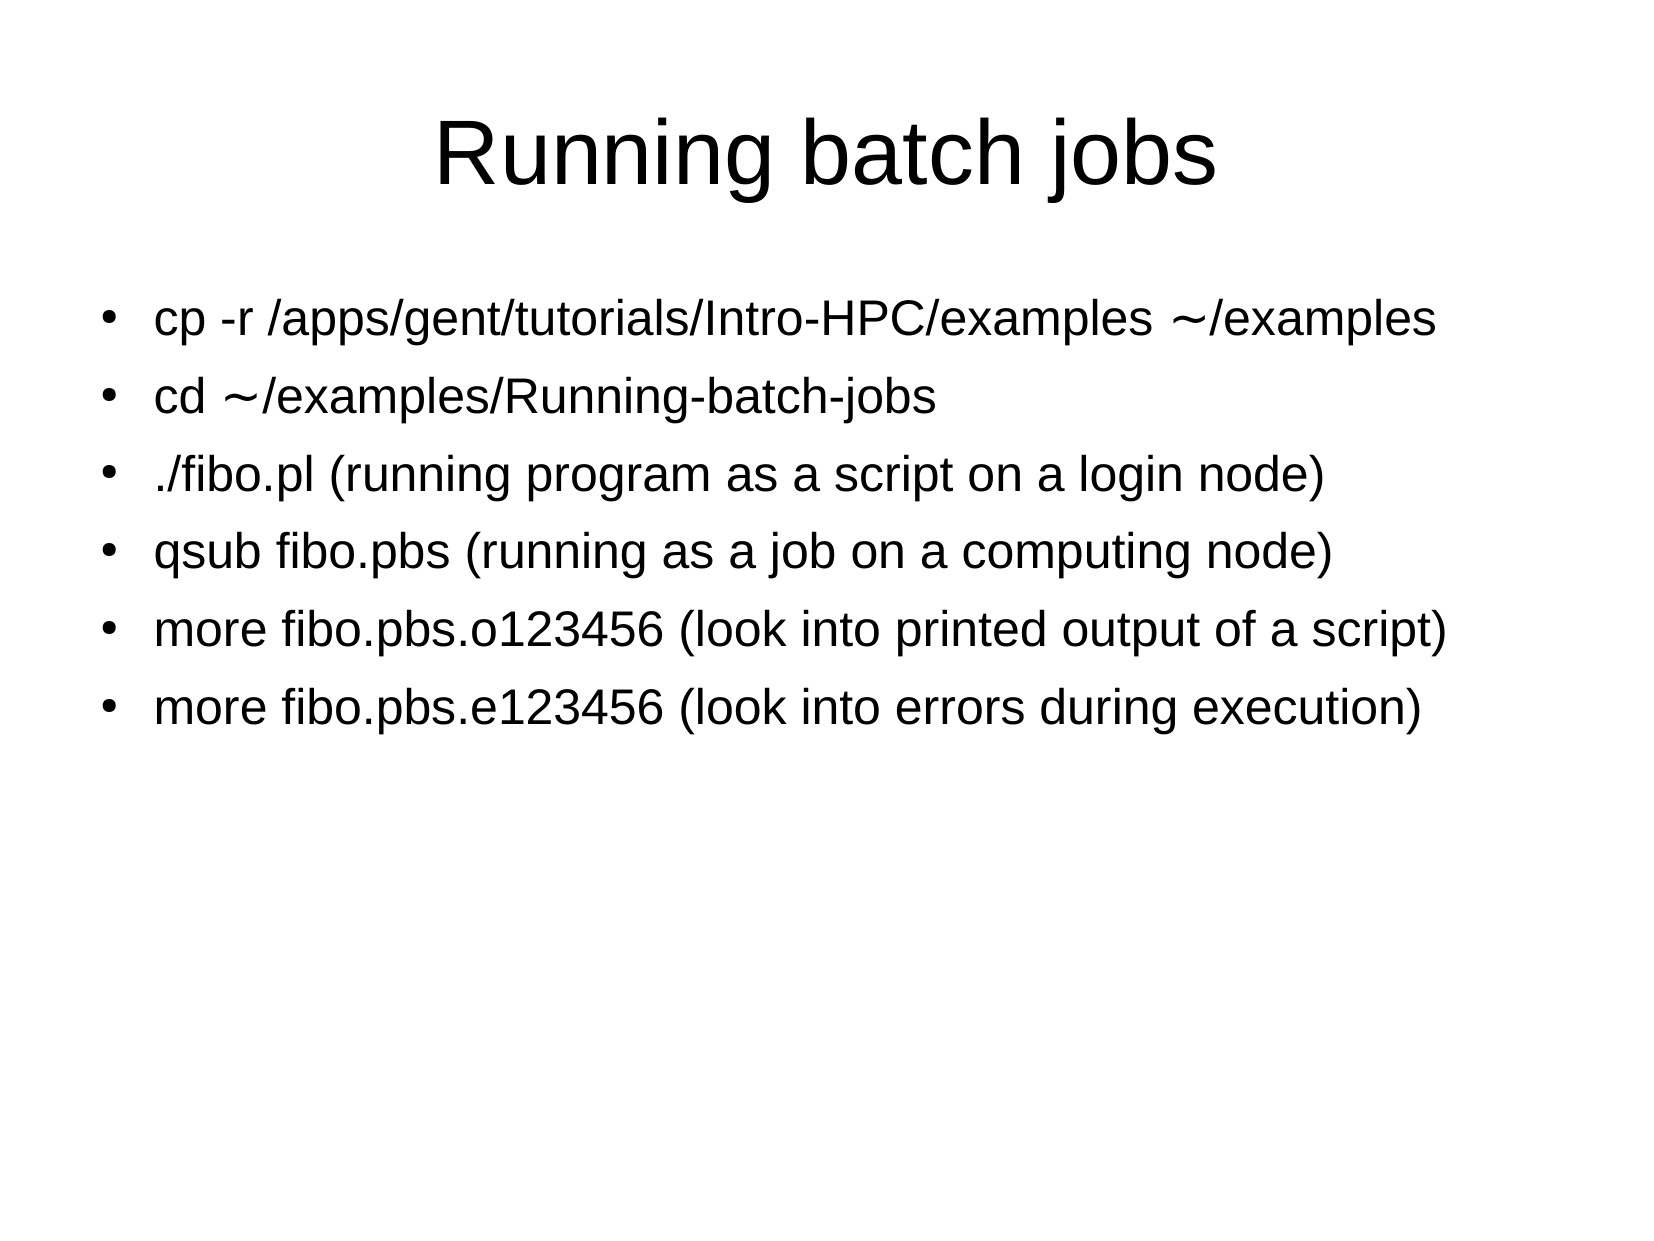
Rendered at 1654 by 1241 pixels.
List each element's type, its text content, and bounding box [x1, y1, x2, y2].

list cp -r /apps/gent/tutorials/Intro-HPC/examples ∼/examples cd ∼/examples/Running-batch-jobs ./fibo.pl (running program as a script on a login node) qsub fibo.pbs (running as a job on a computing node) more fibo.pbs.o123456 (look into printed output of a script) more fibo.pbs.e123456 (look into errors during execution) [82, 290, 1571, 1010]
title Running batch jobs [82, 49, 1571, 257]
